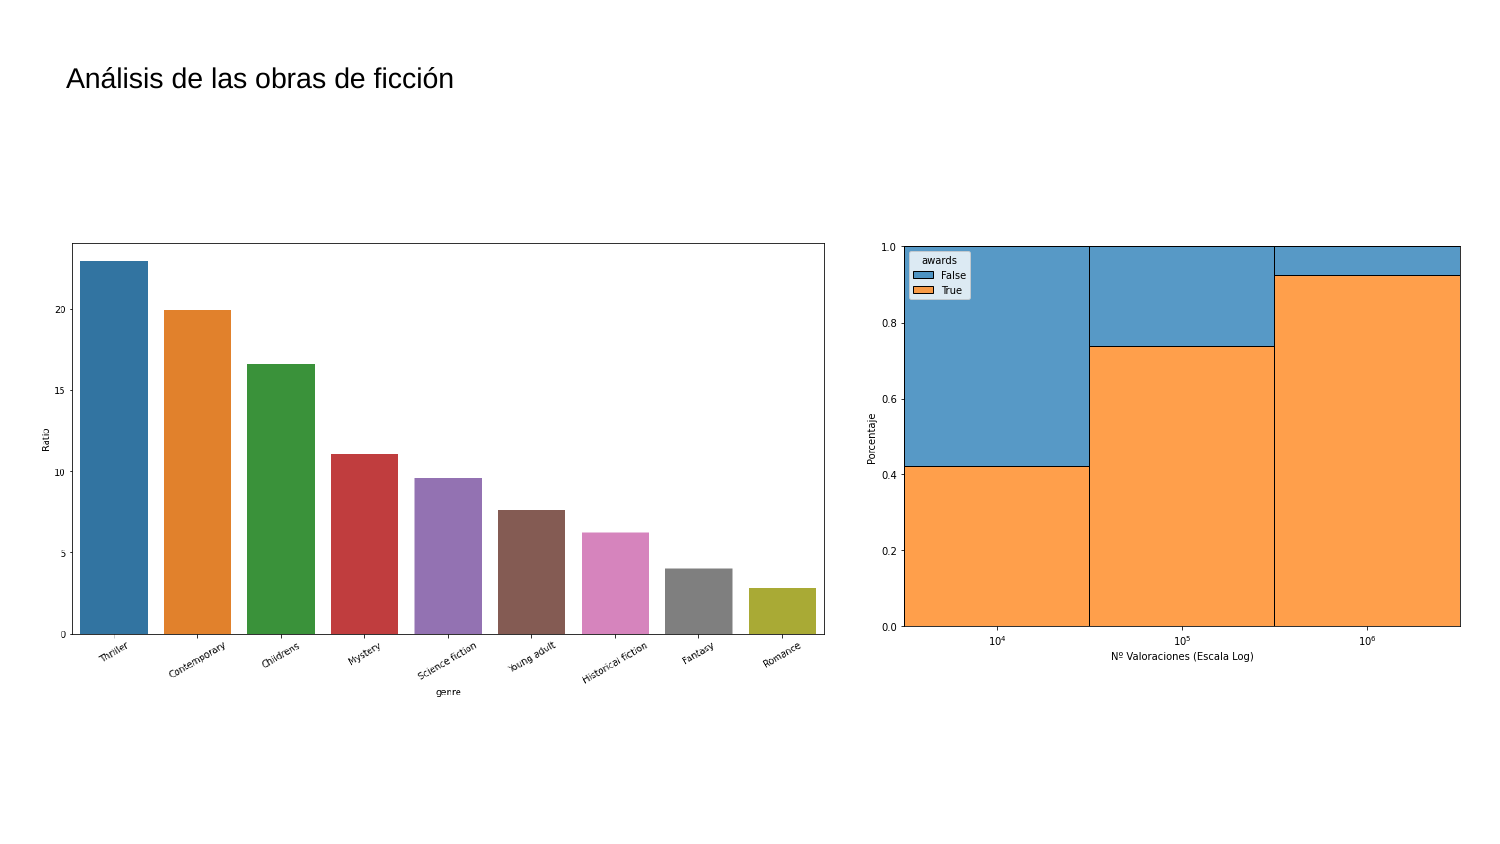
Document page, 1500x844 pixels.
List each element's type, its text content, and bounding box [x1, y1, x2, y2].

title Análisis de las obras de ficción [51, 48, 1449, 142]
picture [860, 236, 1466, 667]
picture [35, 236, 830, 703]
